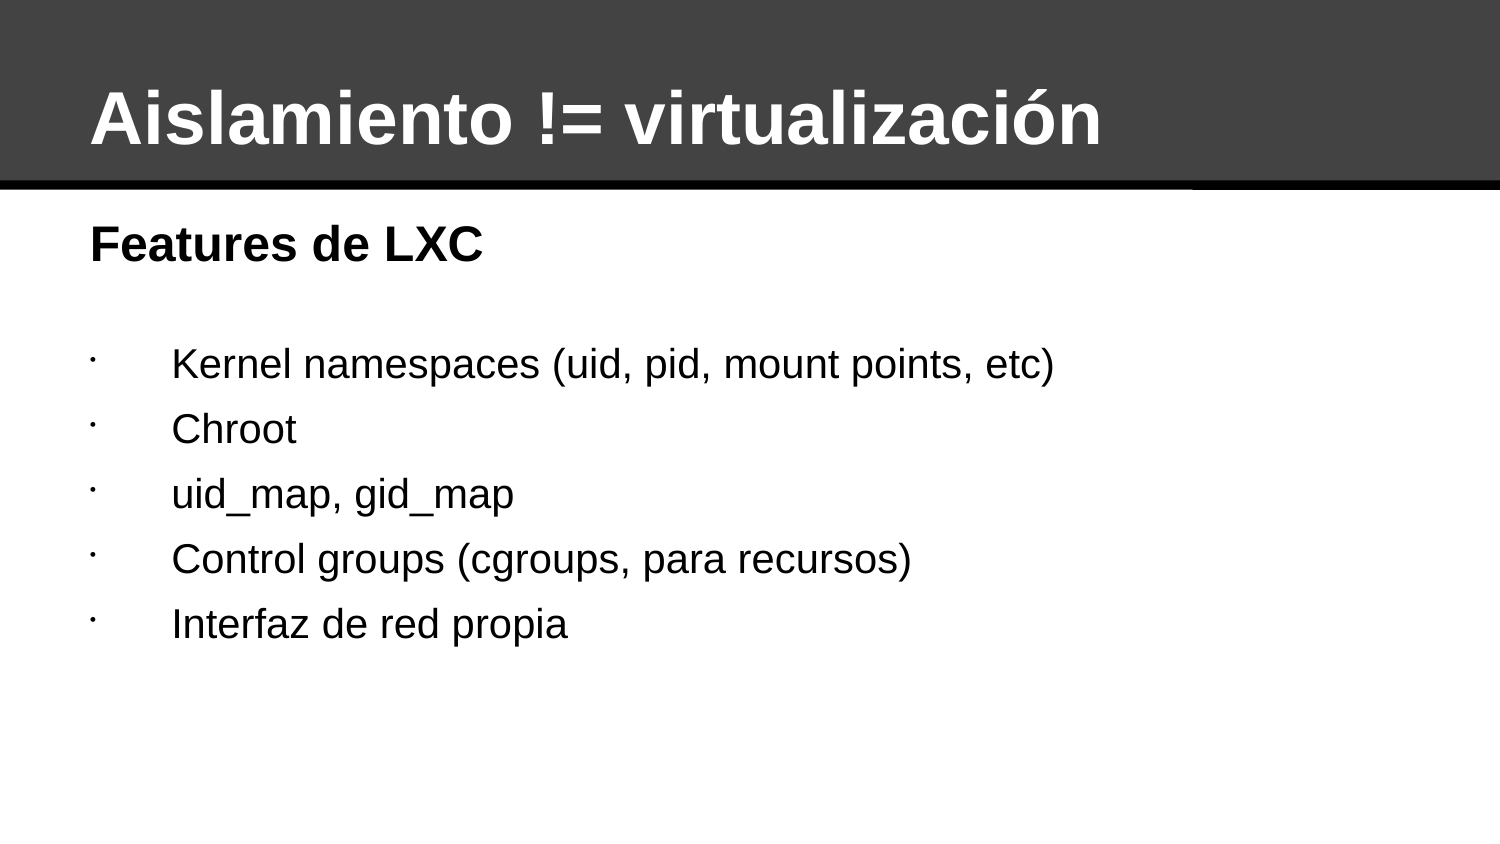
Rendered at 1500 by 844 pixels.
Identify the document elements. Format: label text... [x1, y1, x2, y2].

text_box Aislamiento != virtualización [75, 33, 1425, 175]
text_box Features de LXC Kernel namespaces (uid, pid, mount points, etc) Chroot uid_map, gid_map Control groups (cgroups, para recursos) Interfaz de red propia [75, 196, 1425, 808]
